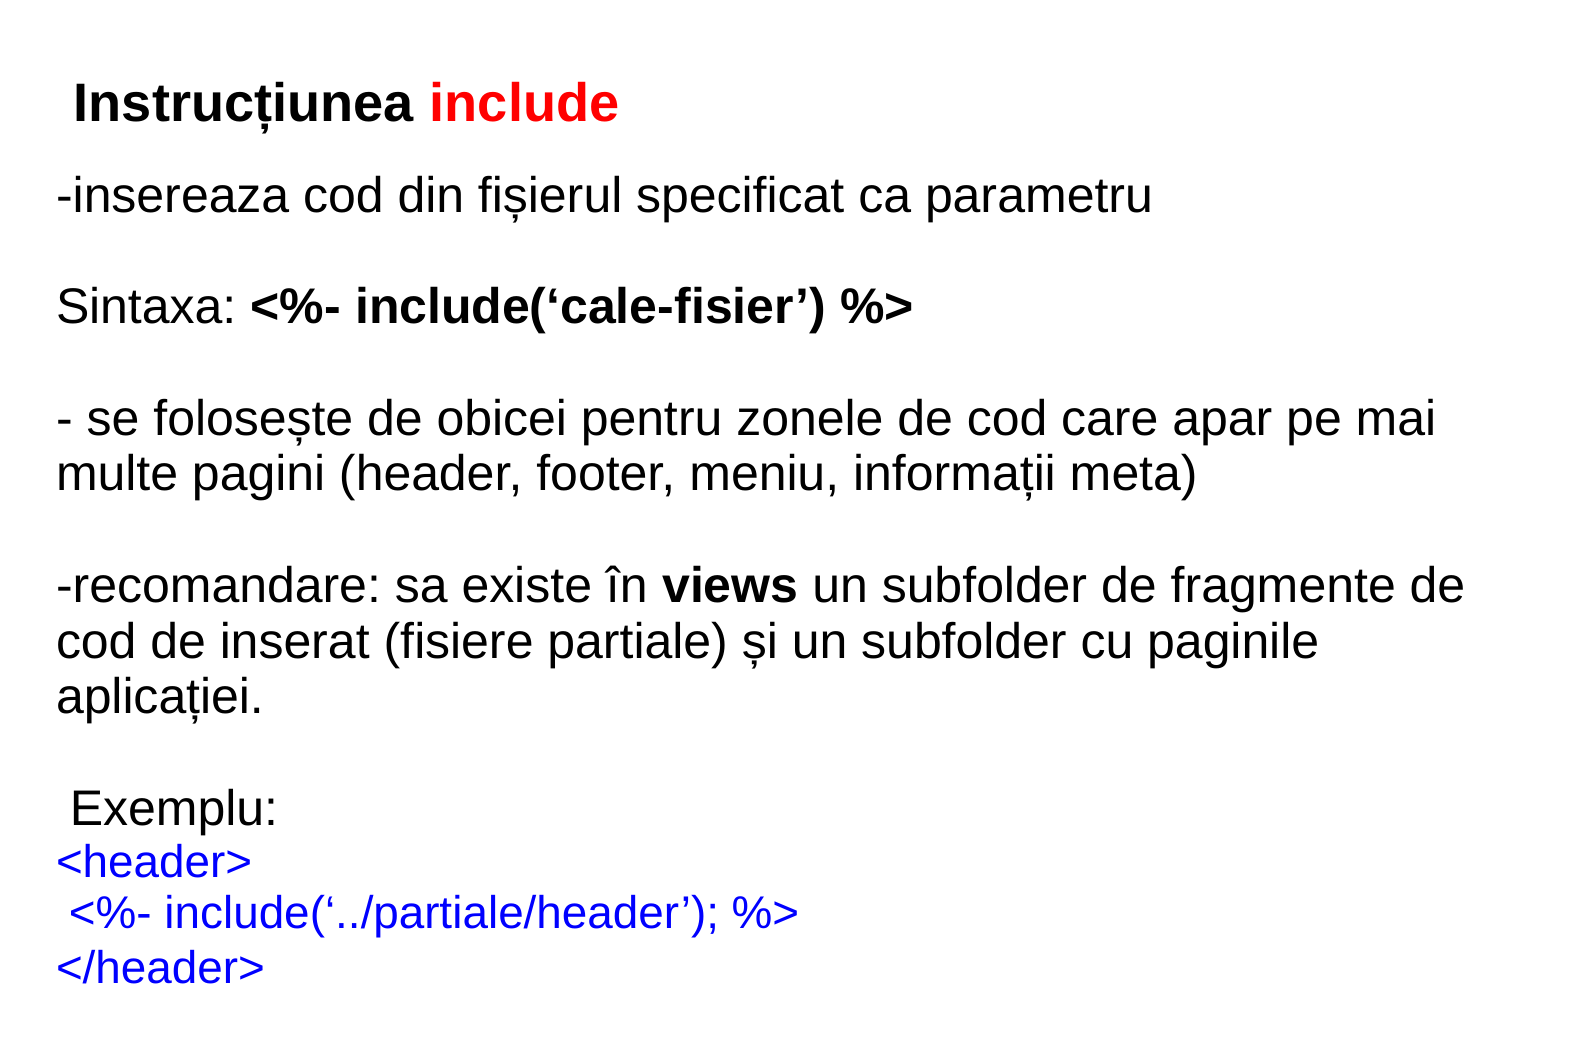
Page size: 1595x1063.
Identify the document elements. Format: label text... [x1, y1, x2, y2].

text_box -insereaza cod din fișierul specificat ca parametru Sintaxa: <%- include(‘cale-fisier’) %> - se folosește de obicei pentru zonele de cod care apar pe mai multe pagini (header, footer, meniu, informații meta) -recomandare: sa existe în views un subfolder de fragmente de cod de inserat (fisiere partiale) și un subfolder cu paginile aplicației. Exemplu: <header> <%- include(‘../partiale/header’); %> </header> [41, 159, 1495, 1002]
text_box Instrucțiunea include [59, 64, 635, 141]
